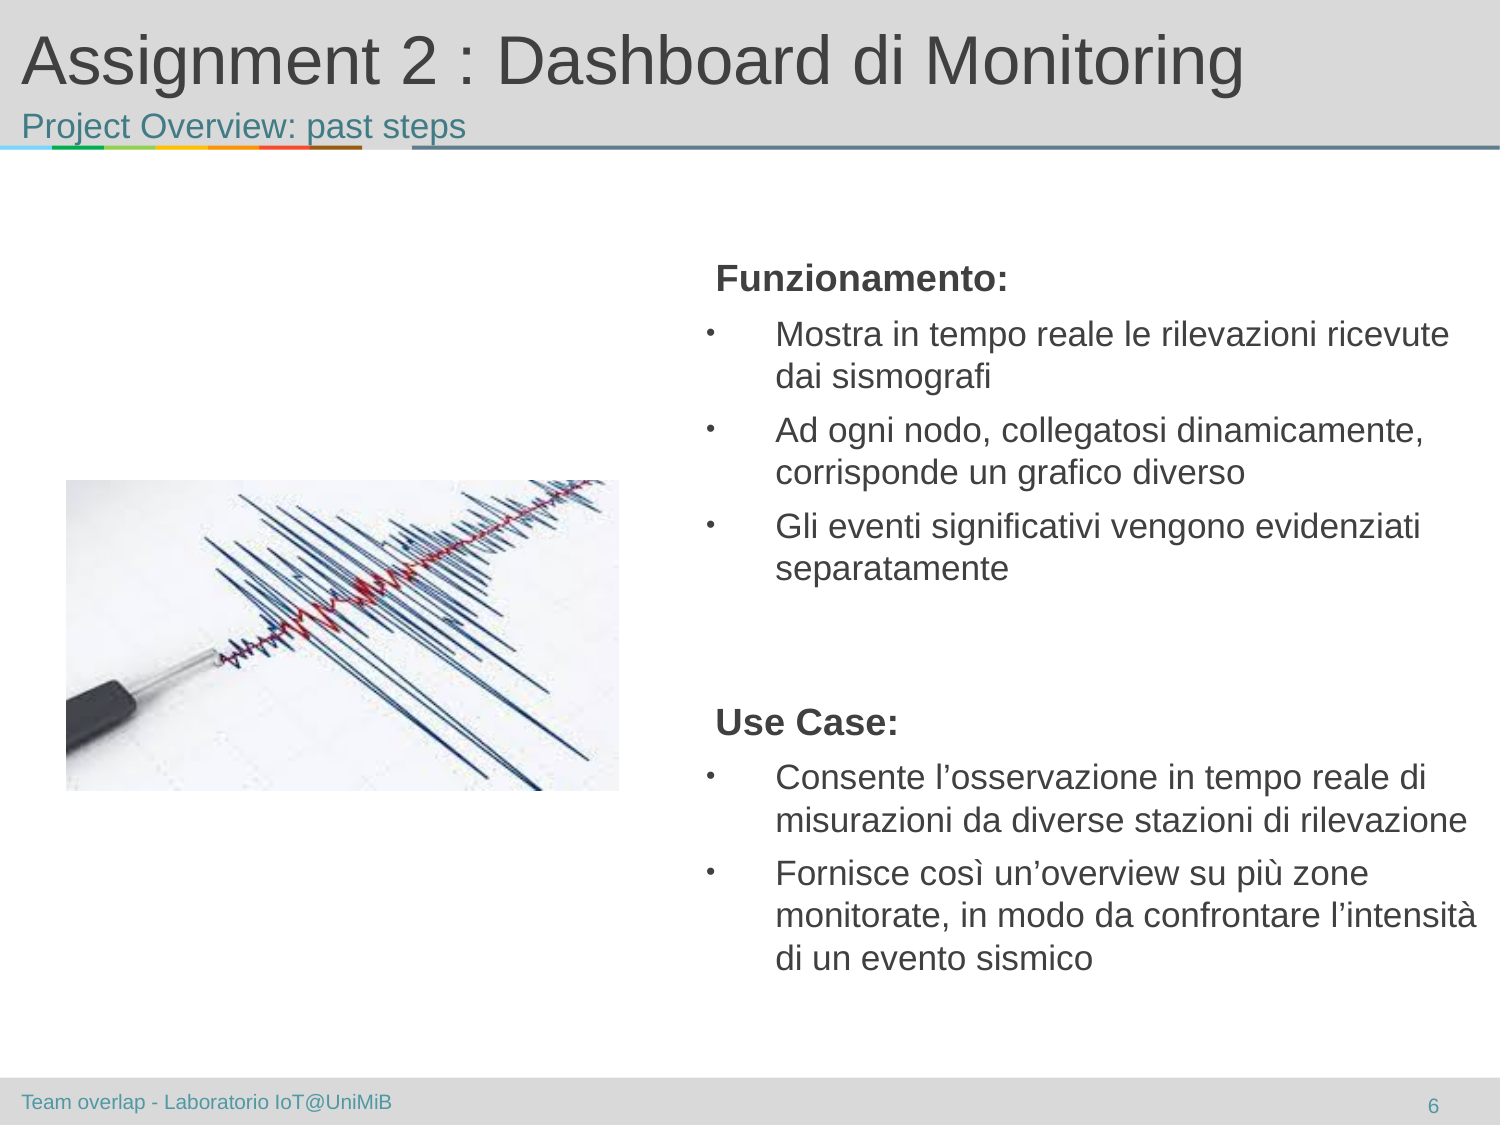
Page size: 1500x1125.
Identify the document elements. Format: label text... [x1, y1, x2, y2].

title Assignment 2 : Dashboard di Monitoring [0, 0, 1500, 92]
picture [66, 480, 619, 791]
text_box Funzionamento: Mostra in tempo reale le rilevazioni ricevute dai sismografi Ad ogni nodo, collegatosi dinamicamente, corrisponde un grafico diverso Gli eventi significativi vengono evidenziati separatamente [631, 246, 1480, 595]
list Project Overview: past steps [0, 92, 1500, 146]
text_box Use Case: Consente l’osservazione in tempo reale di misurazioni da diverse stazioni di rilevazione Fornisce così un’overview su più zone monitorate, in modo da confrontare l’intensità di un evento sismico [631, 690, 1500, 985]
slide_number 11 [1355, 1087, 1461, 1124]
footer Team overlap - Laboratorio IoT@UniMiB [0, 1090, 600, 1112]
